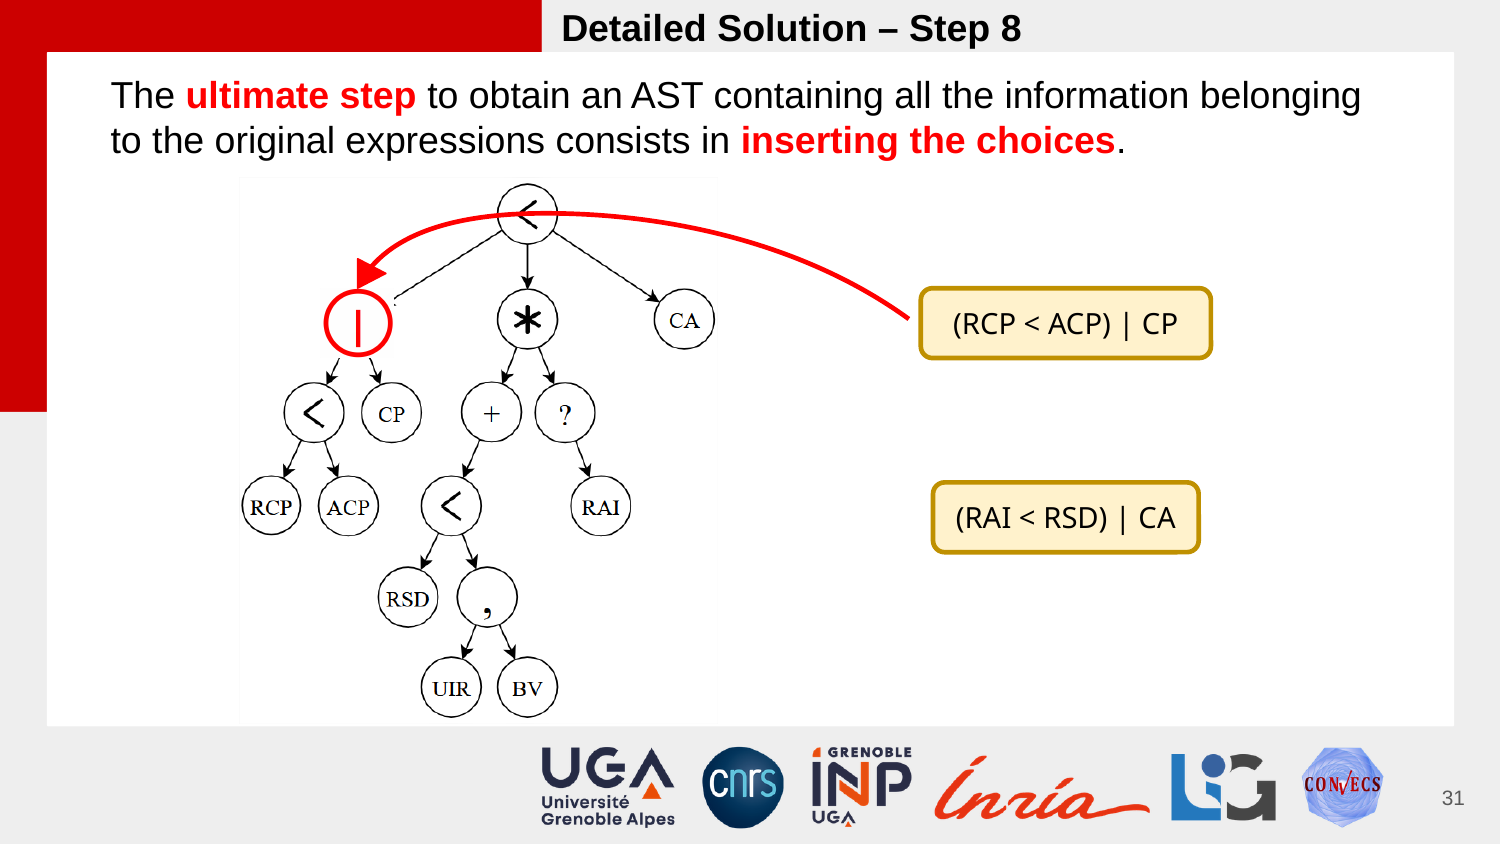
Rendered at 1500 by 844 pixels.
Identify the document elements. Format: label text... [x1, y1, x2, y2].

text_box The ultimate step to obtain an AST containing all the information belonging to the original expressions consists in inserting the choices. [95, 67, 1405, 225]
text_box [357, 258, 386, 289]
text_box Detailed Solution – Step 8 [546, 0, 1441, 55]
text_box (RAI < RSD) | CA [933, 482, 1199, 553]
text_box (RCP < ACP) | CP [920, 288, 1211, 359]
picture [0, 0, 1500, 844]
slide_number <numéro> [1389, 764, 1480, 830]
